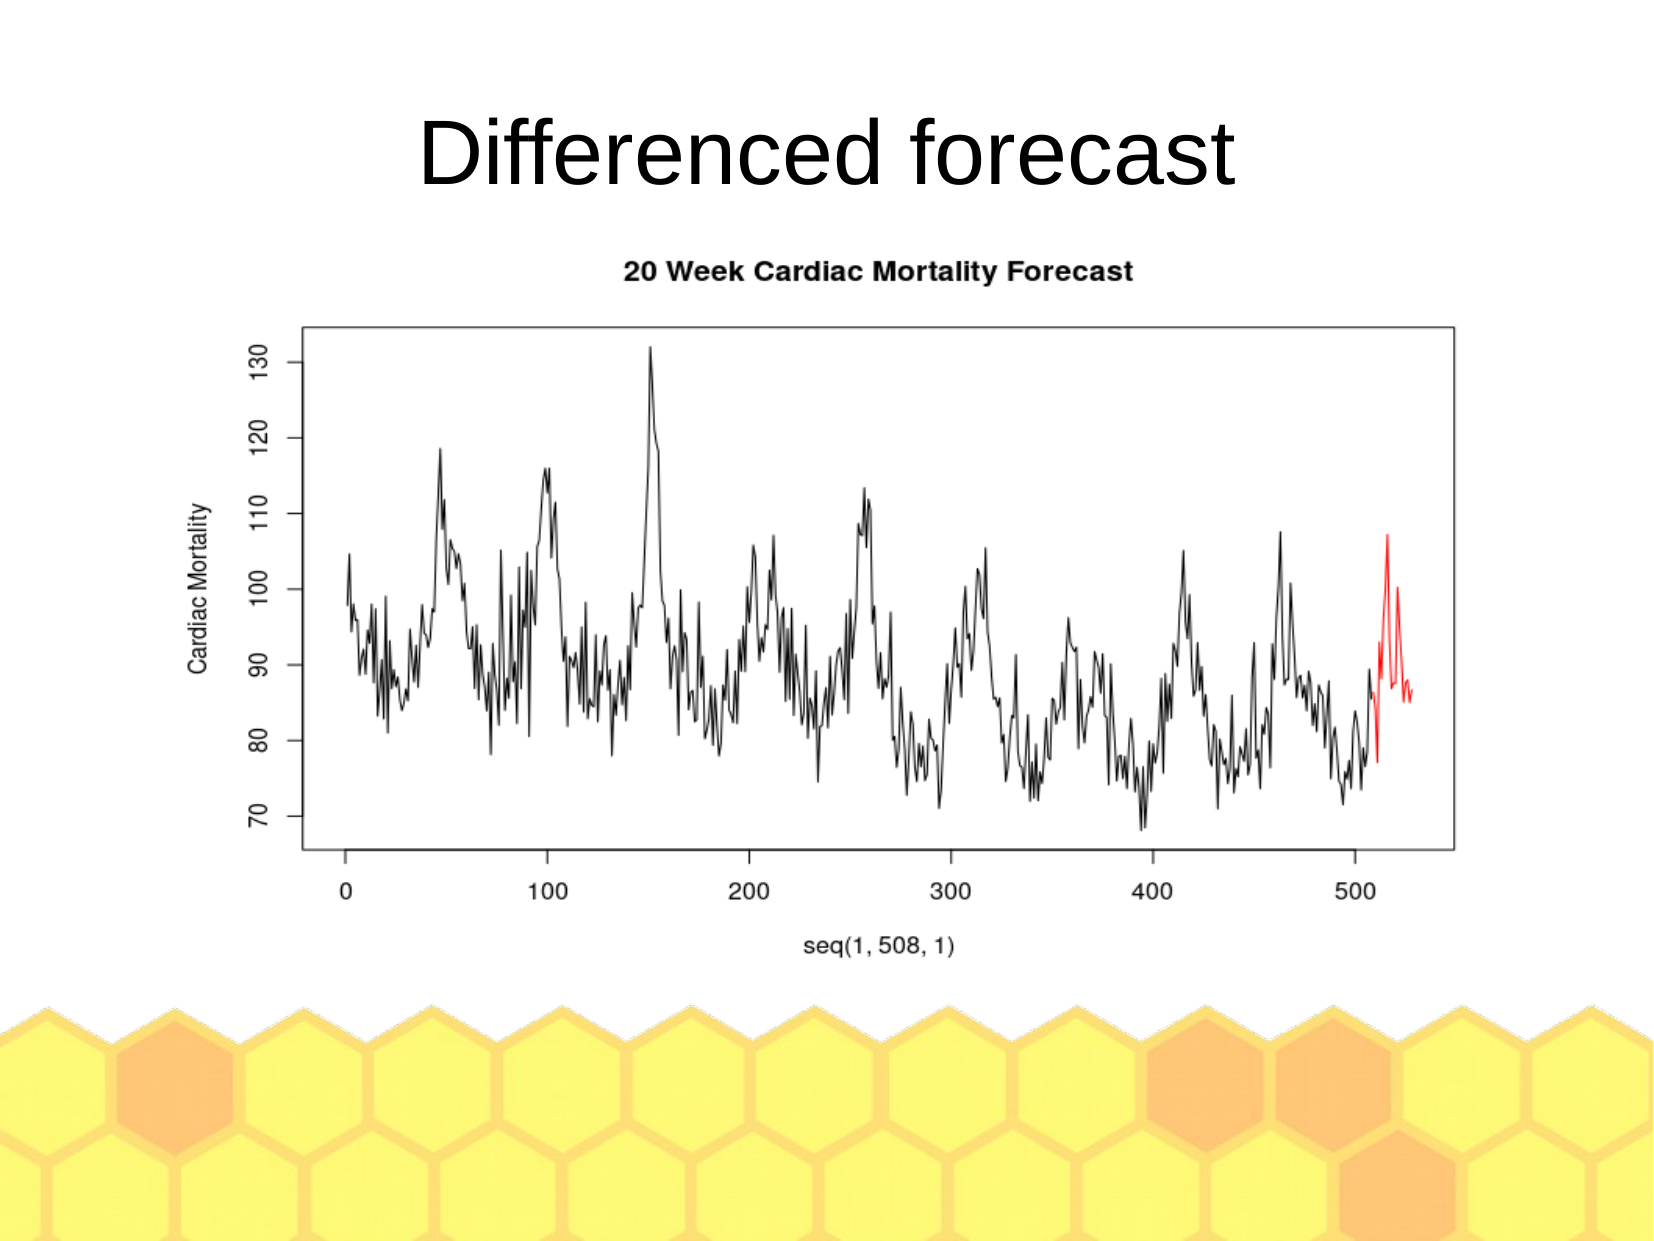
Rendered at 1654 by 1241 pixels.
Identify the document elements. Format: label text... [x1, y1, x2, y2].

picture [180, 220, 1477, 976]
title Differenced forecast [82, 49, 1571, 257]
picture [0, 1001, 1654, 1241]
